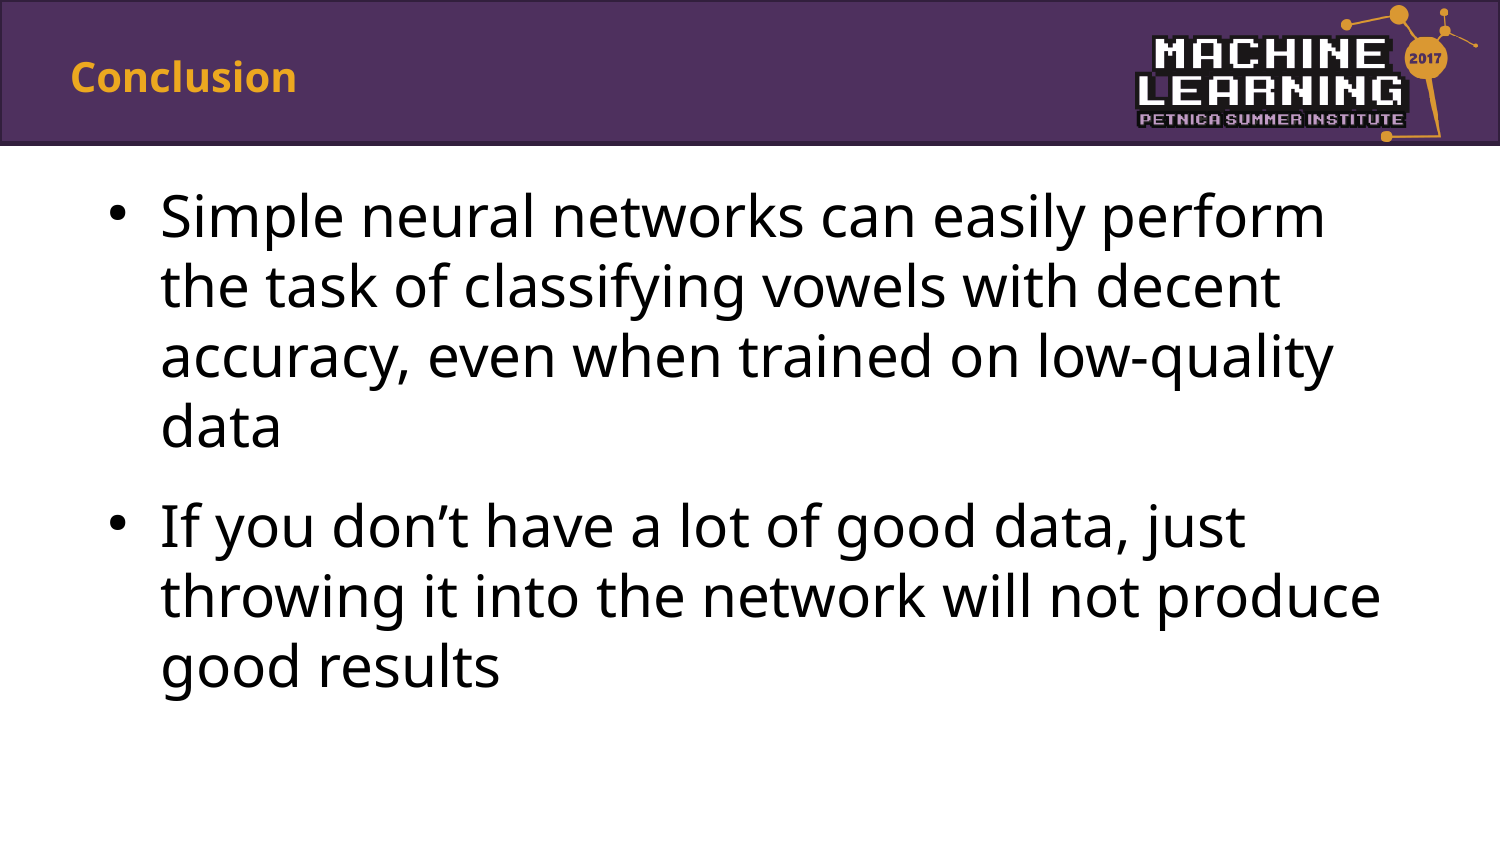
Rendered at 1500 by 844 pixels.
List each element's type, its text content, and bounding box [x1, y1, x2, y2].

picture [1125, 5, 1488, 142]
list Simple neural networks can easily perform the task of classifying vowels with decent accuracy, even when trained on low-quality data If you don’t have a lot of good data, just throwing it into the network will not produce good results [75, 171, 1425, 800]
text_box Conclusion [54, 43, 1000, 109]
